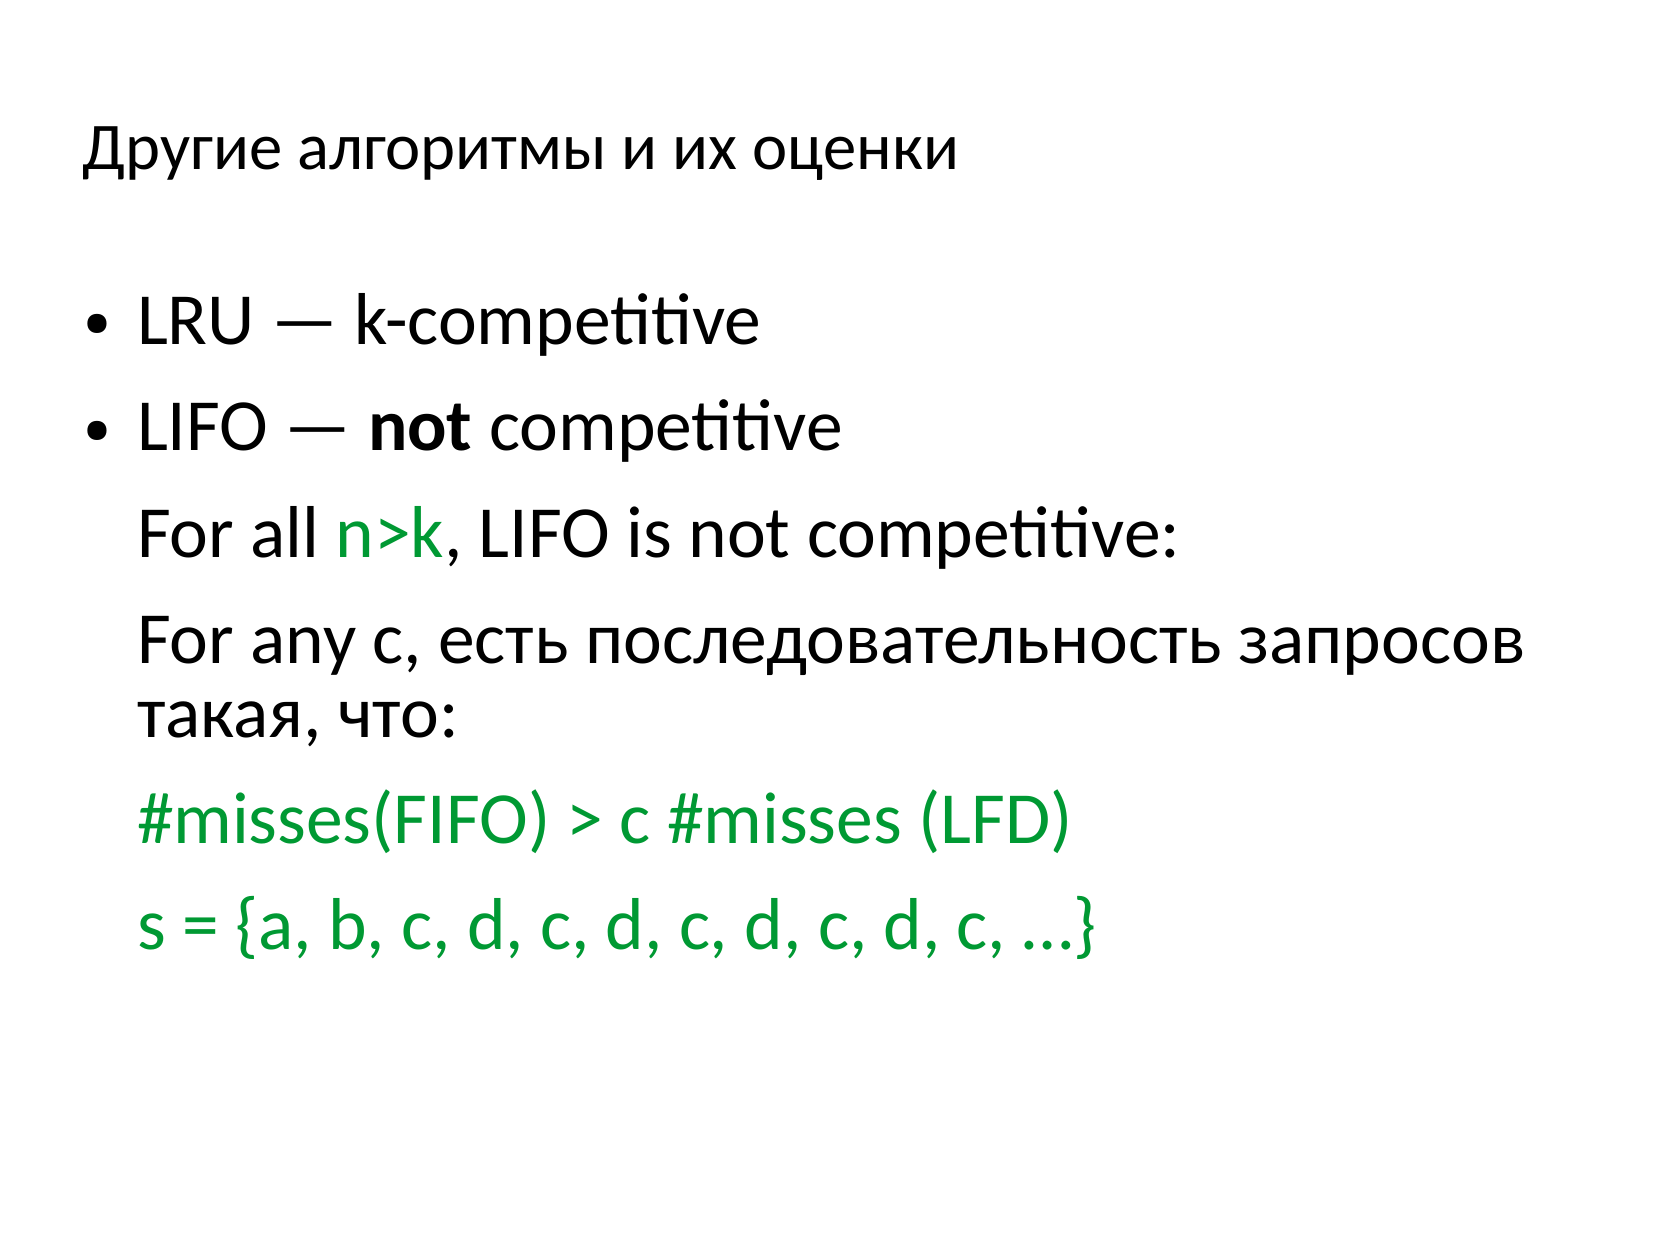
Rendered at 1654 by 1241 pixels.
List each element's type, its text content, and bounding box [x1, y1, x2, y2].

title Другие алгоритмы и их оценки [82, 49, 1571, 257]
list LRU — k-competitive LIFO — not competitive For all n>k, LIFO is not competitive: For any c, есть последовательность запросов такая, что: #misses(FIFO) > c #misses (LFD) s = {a, b, c, d, c, d, c, d, c, d, c, …} [66, 289, 1555, 1108]
